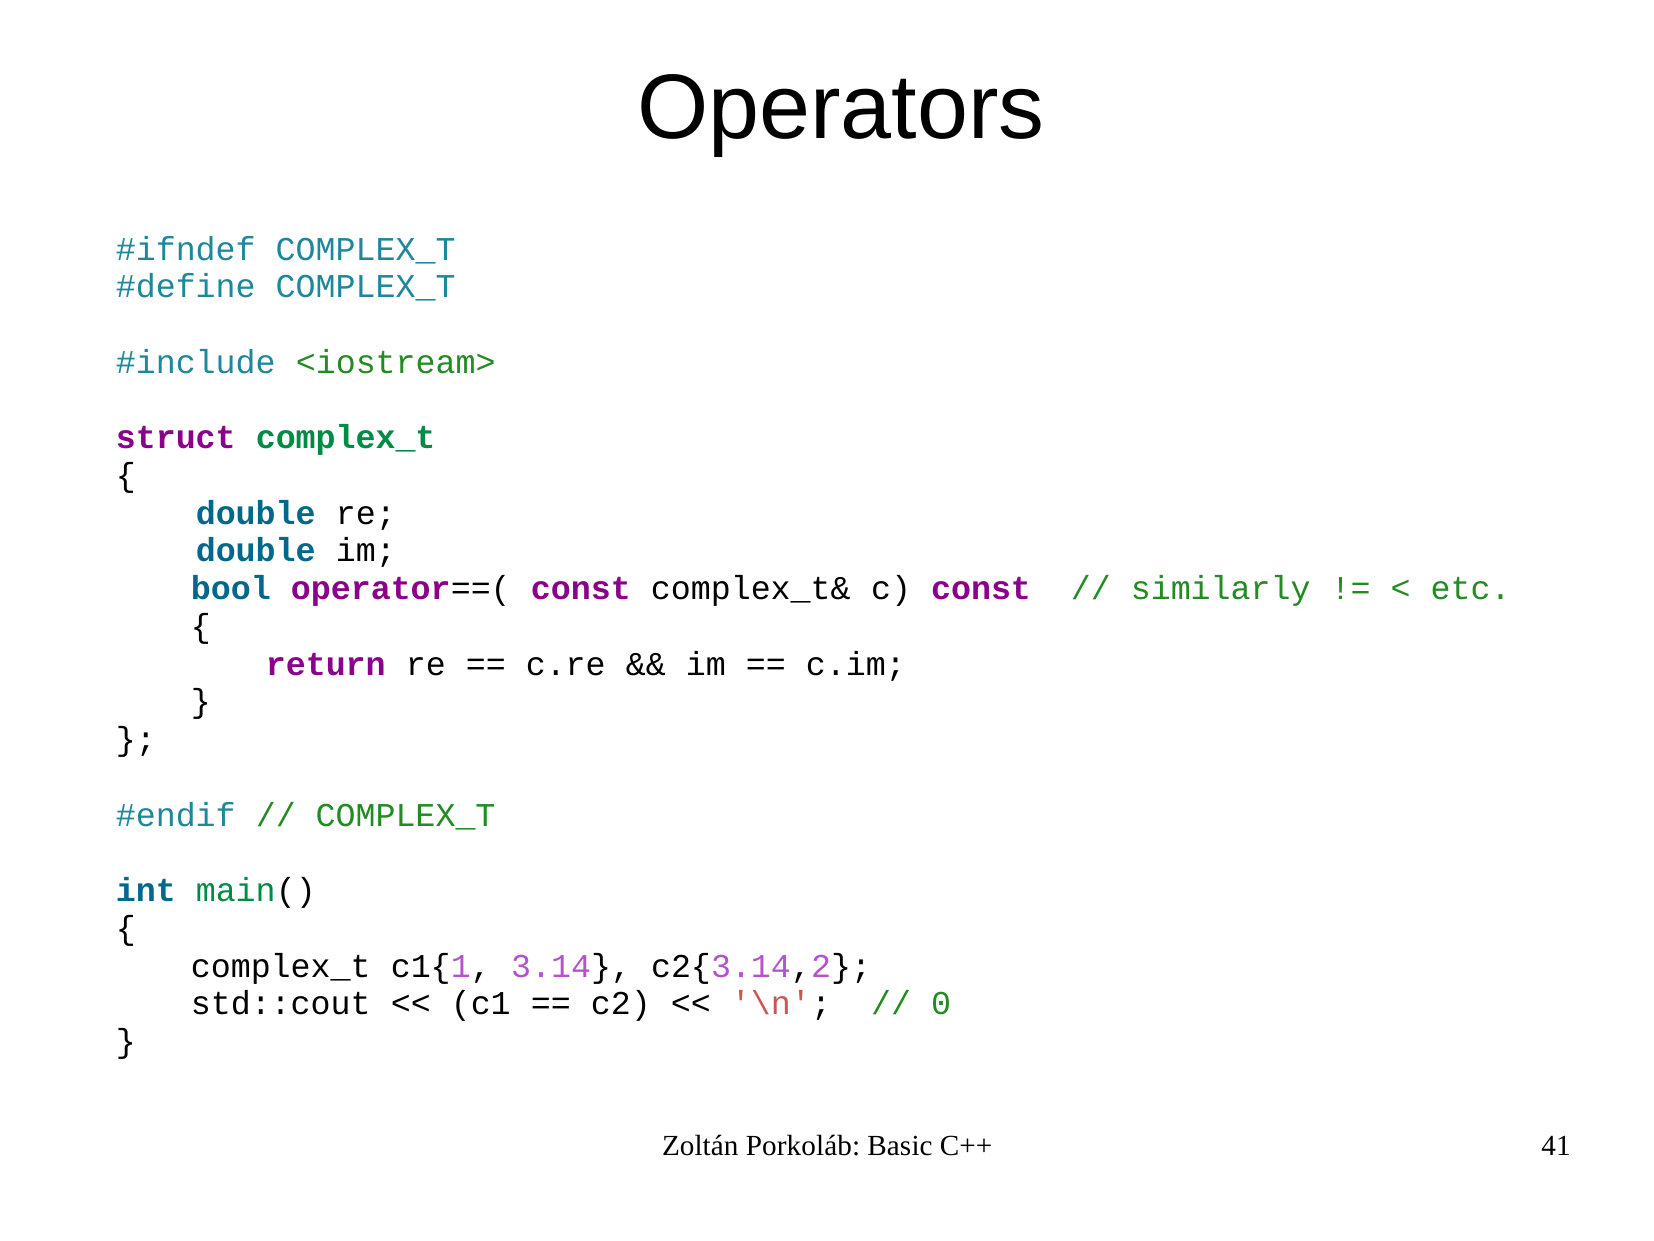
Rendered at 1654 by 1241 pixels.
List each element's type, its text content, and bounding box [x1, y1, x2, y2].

list #ifndef COMPLEX_T #define COMPLEX_T #include <iostream> struct complex_t { double re; double im; bool operator==( const complex_t& c) const // similarly != < etc. { return re == c.re && im == c.im; } }; #endif // COMPLEX_T int main() { complex_t c1{1, 3.14}, c2{3.14,2}; std::cout << (c1 == c2) << '\n'; // 0 } [45, 165, 1654, 1186]
title Operators [60, 2, 1598, 165]
